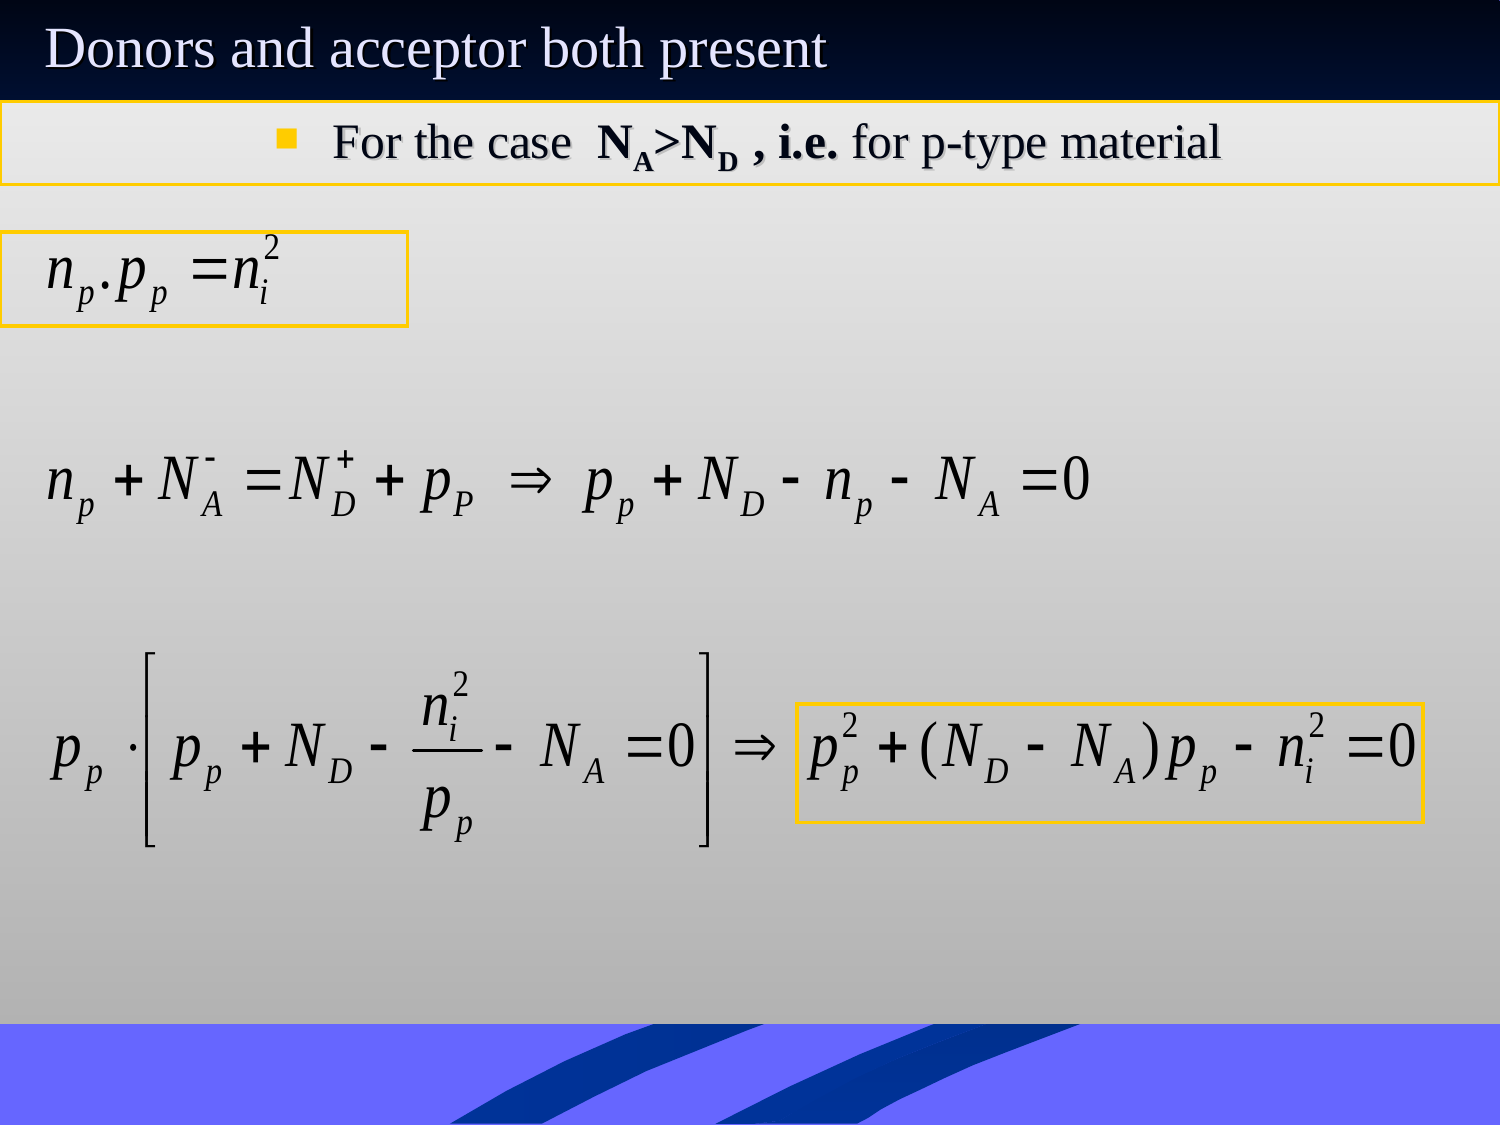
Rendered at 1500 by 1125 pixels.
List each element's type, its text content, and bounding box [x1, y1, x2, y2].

title Donors and acceptor both present [29, 0, 1380, 88]
text_box [2, 234, 41, 324]
list For the case NA>ND , i.e. for p-type material [0, 101, 1500, 185]
chart [41, 234, 406, 324]
chart [41, 220, 1424, 858]
chart [799, 706, 1421, 821]
text_box [0, 186, 1500, 1024]
